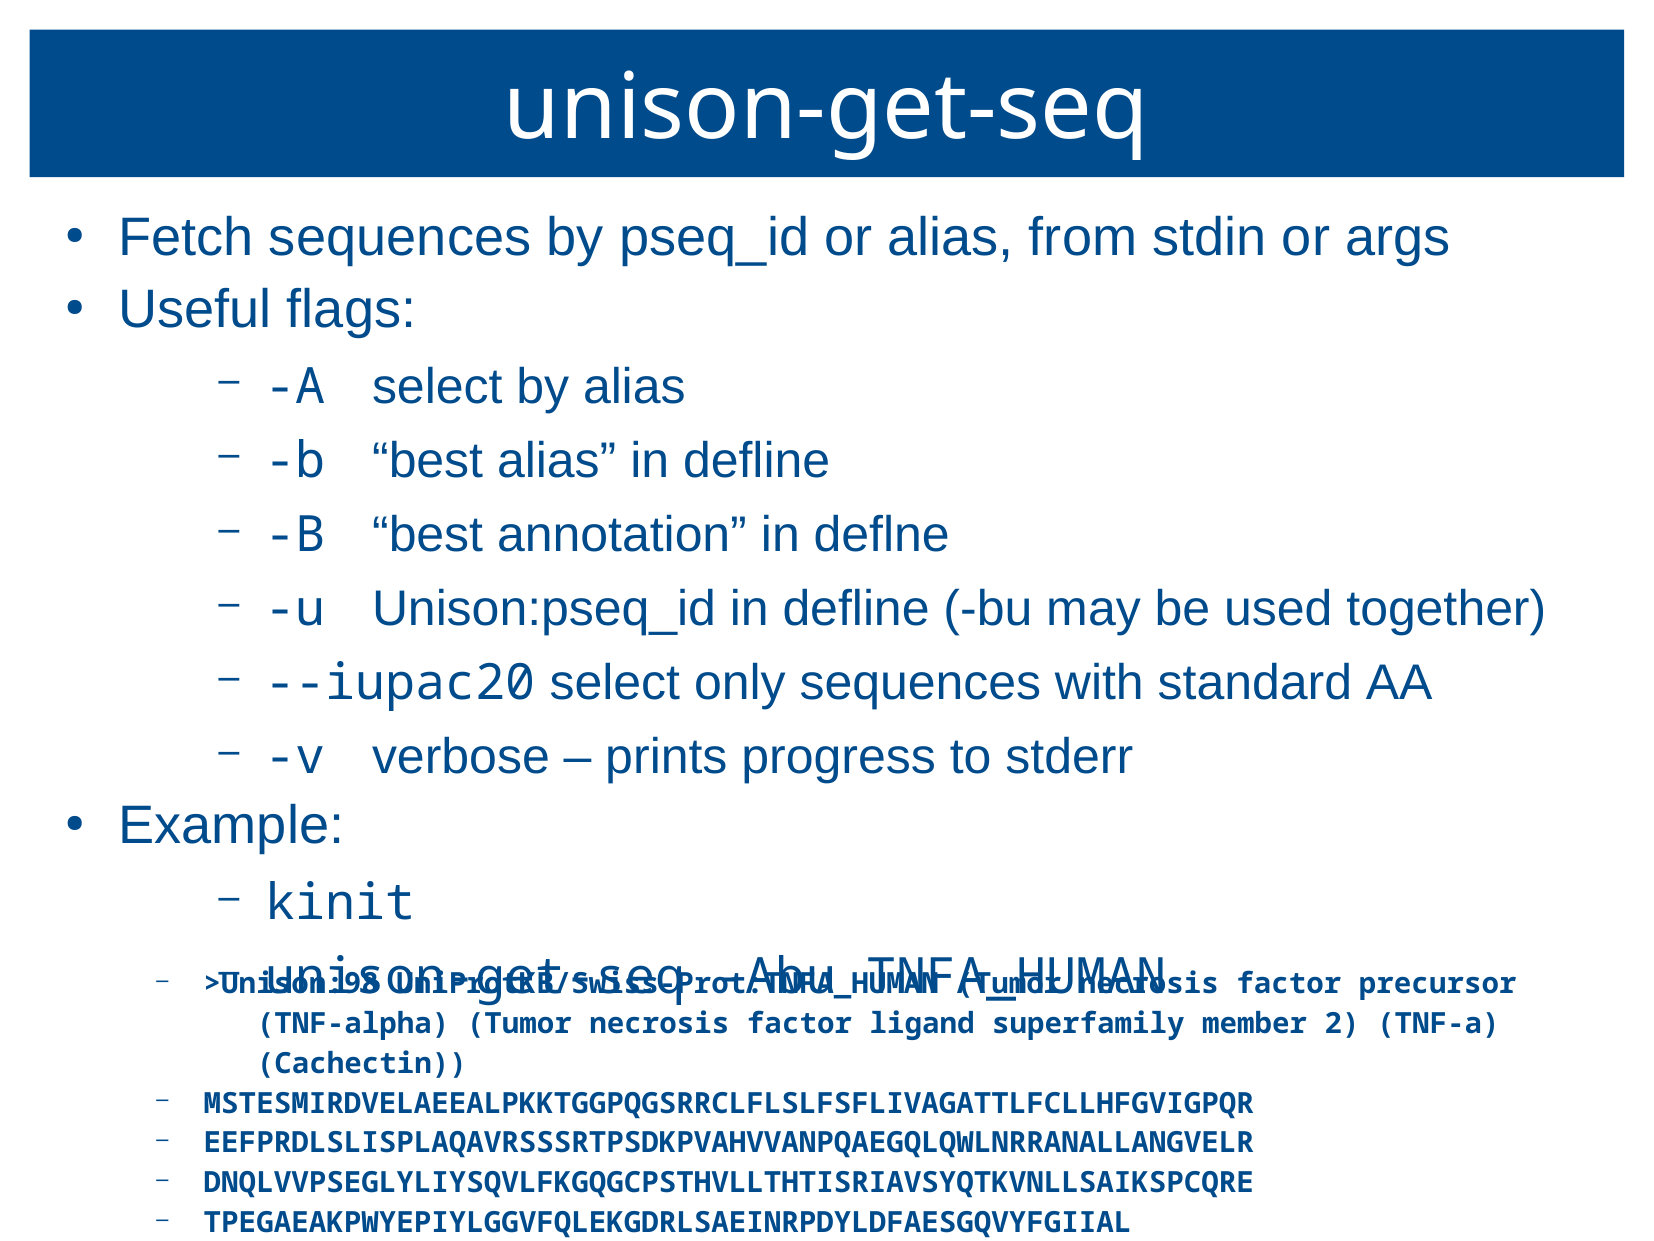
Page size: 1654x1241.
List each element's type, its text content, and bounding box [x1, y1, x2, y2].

list Fetch sequences by pseq_id or alias, from stdin or args Useful flags: -A select by alias -b “best alias” in defline -B “best annotation” in deflne -u Unison:pseq_id in defline (-bu may be used together) --iupac20 select only sequences with standard AA -v verbose – prints progress to stderr Example: kinit unison-get-seq -Abu TNFA_HUMAN [29, 206, 1625, 1152]
text_box >Unison:98 UniProtKB/Swiss-Prot:TNFA_HUMAN (Tumor necrosis factor precursor (TNF-alpha) (Tumor necrosis factor ligand superfamily member 2) (TNF-a) (Cachectin)) MSTESMIRDVELAEEALPKKTGGPQGSRRCLFLSLFSFLIVAGATTLFCLLHFGVIGPQR EEFPRDLSLISPLAQAVRSSSRTPSDKPVAHVVANPQAEGQLQWLNRRANALLANGVELR DNQLVVPSEGLYLIYSQVLFKGQGCPSTHVLLTHTISRIAVSYQTKVNLLSAIKSPCQRE TPEGAEAKPWYEPIYLGGVFQLEKGDRLSAEINRPDYLDFAESGQVYFGIIAL [29, 955, 1600, 1211]
title unison-get-seq [29, 29, 1625, 178]
